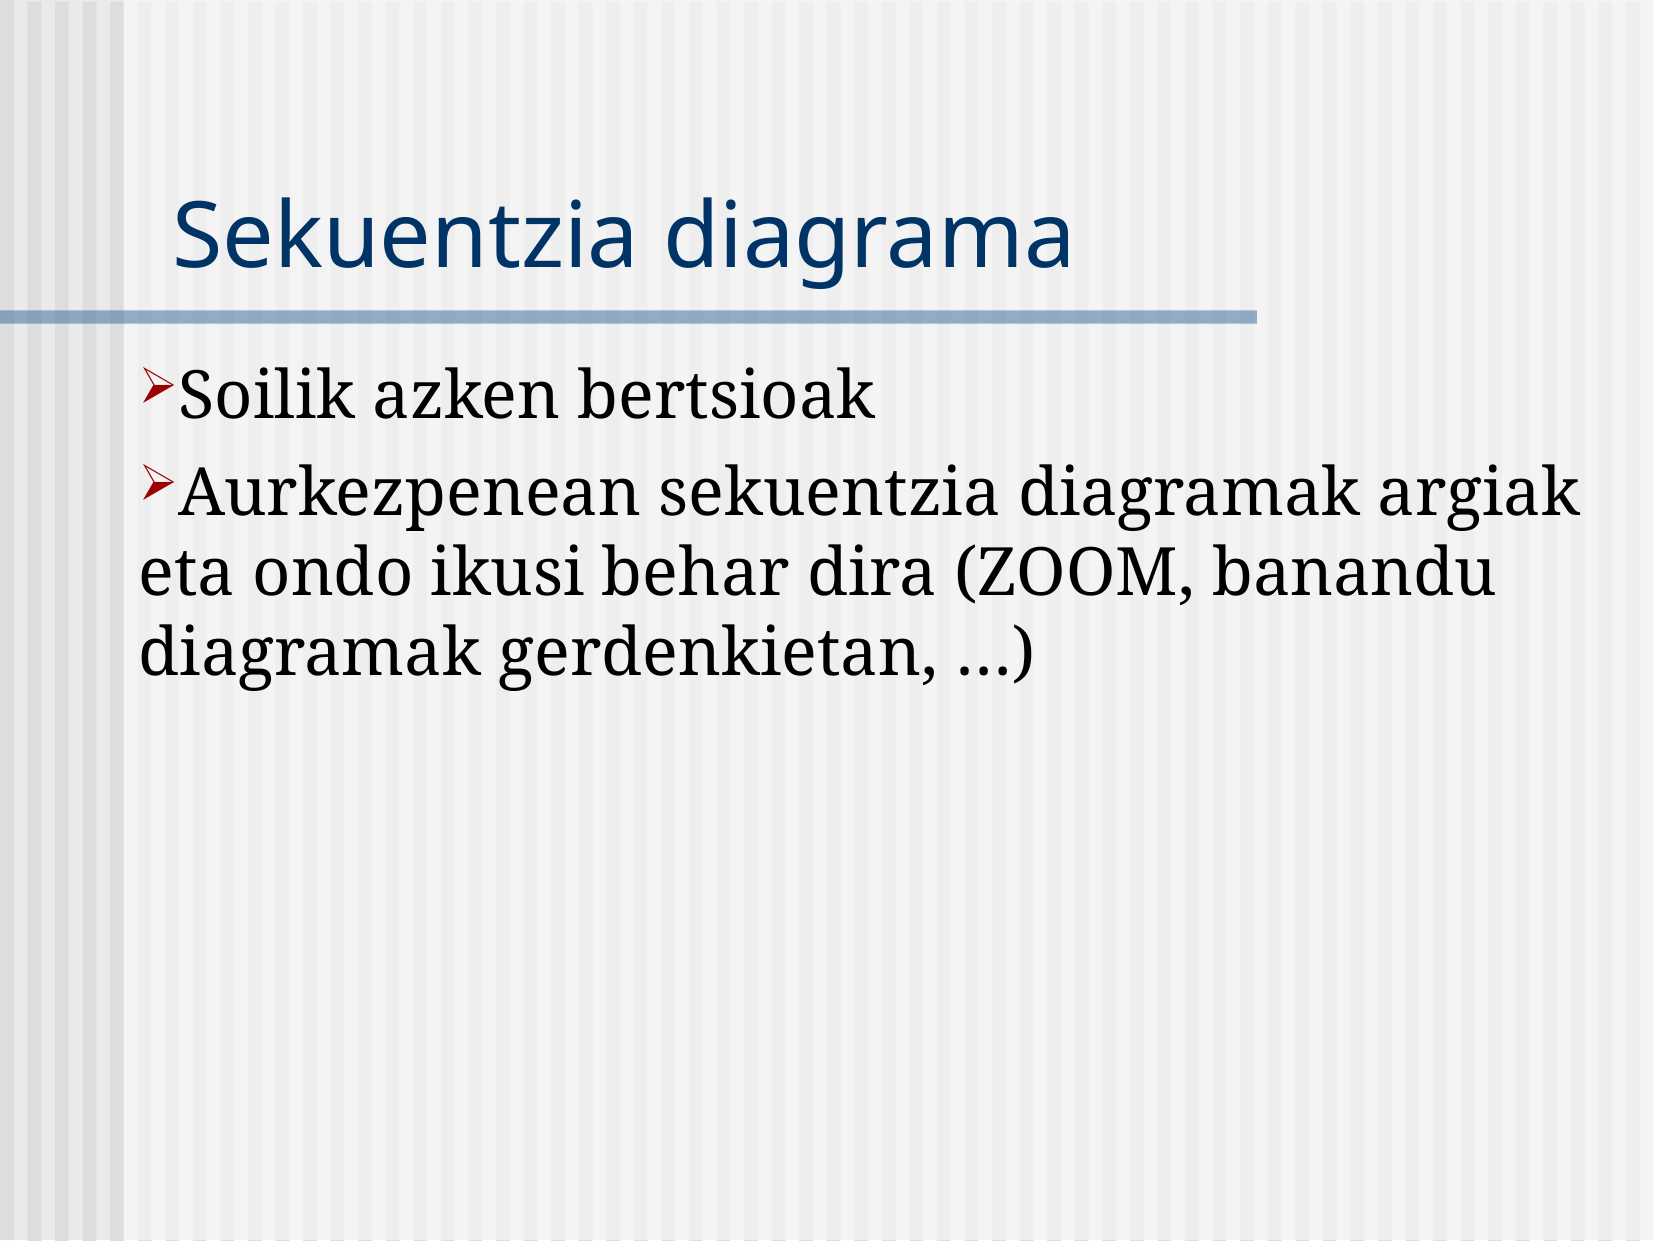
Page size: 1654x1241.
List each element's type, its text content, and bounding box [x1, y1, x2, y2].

list Soilik azken bertsioak Aurkezpenean sekuentzia diagramak argiak eta ondo ikusi behar dira (ZOOM, banandu diagramak gerdenkietan, …) [124, 344, 1632, 1163]
title Sekuentzia diagrama [157, 33, 1634, 294]
